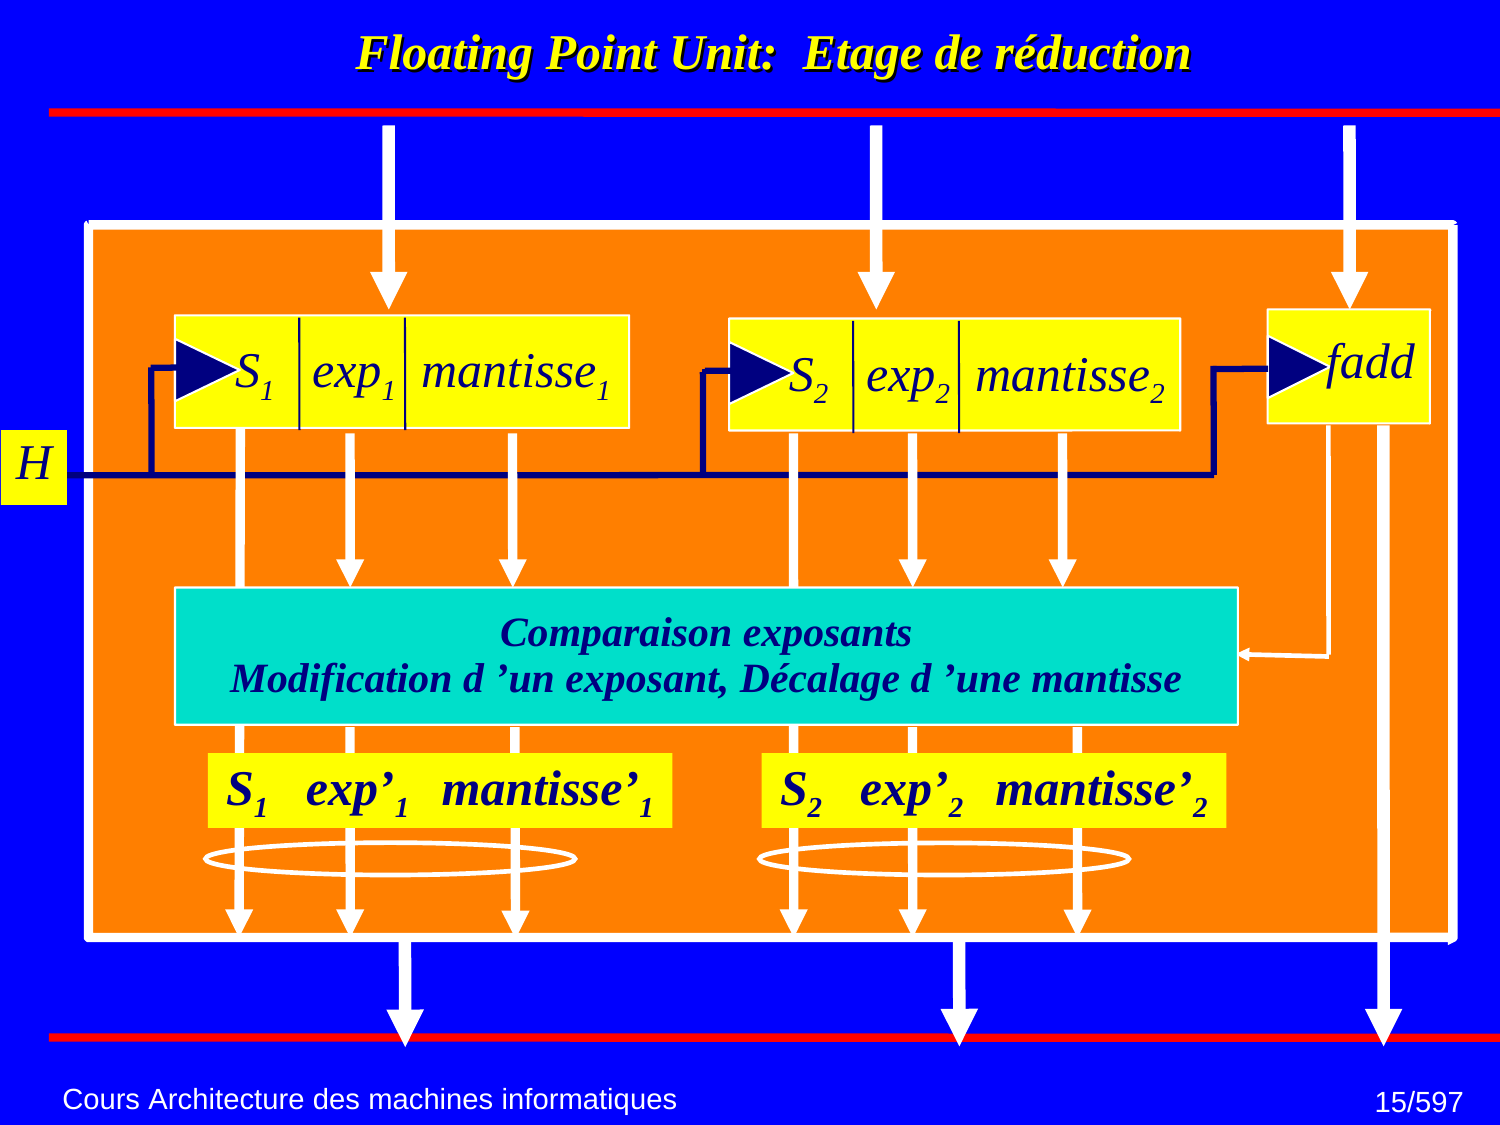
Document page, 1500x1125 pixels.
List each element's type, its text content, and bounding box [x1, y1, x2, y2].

text_box S2 exp’2 mantisse’2 [765, 753, 1223, 829]
text_box [244, 846, 345, 872]
text_box [918, 829, 1072, 844]
text_box fadd [1310, 329, 1430, 397]
text_box [799, 846, 908, 872]
text_box [914, 873, 1077, 938]
text_box [918, 846, 1072, 872]
text_box [355, 845, 510, 872]
text_box Comparaison exposants Modification d ’un exposant, Décalage d ’une mantisse [215, 603, 1198, 709]
text_box [210, 853, 234, 864]
text_box [88, 224, 1453, 938]
text_box S1 exp’1 mantisse’1 [211, 753, 669, 829]
text_box [351, 874, 514, 938]
text_box [244, 829, 345, 846]
text_box H [0, 430, 67, 498]
title Floating Point Unit: Etage de réduction [141, 15, 1406, 88]
text_box [1083, 851, 1124, 867]
text_box [520, 850, 570, 867]
text_box [799, 829, 907, 846]
text_box [0, 498, 67, 505]
text_box [240, 872, 350, 938]
text_box [795, 872, 912, 938]
text_box [355, 829, 510, 844]
text_box [764, 853, 789, 865]
text_box S1 exp1 mantisse1 [220, 335, 627, 411]
text_box S2 exp2 mantisse2 [774, 338, 1180, 414]
